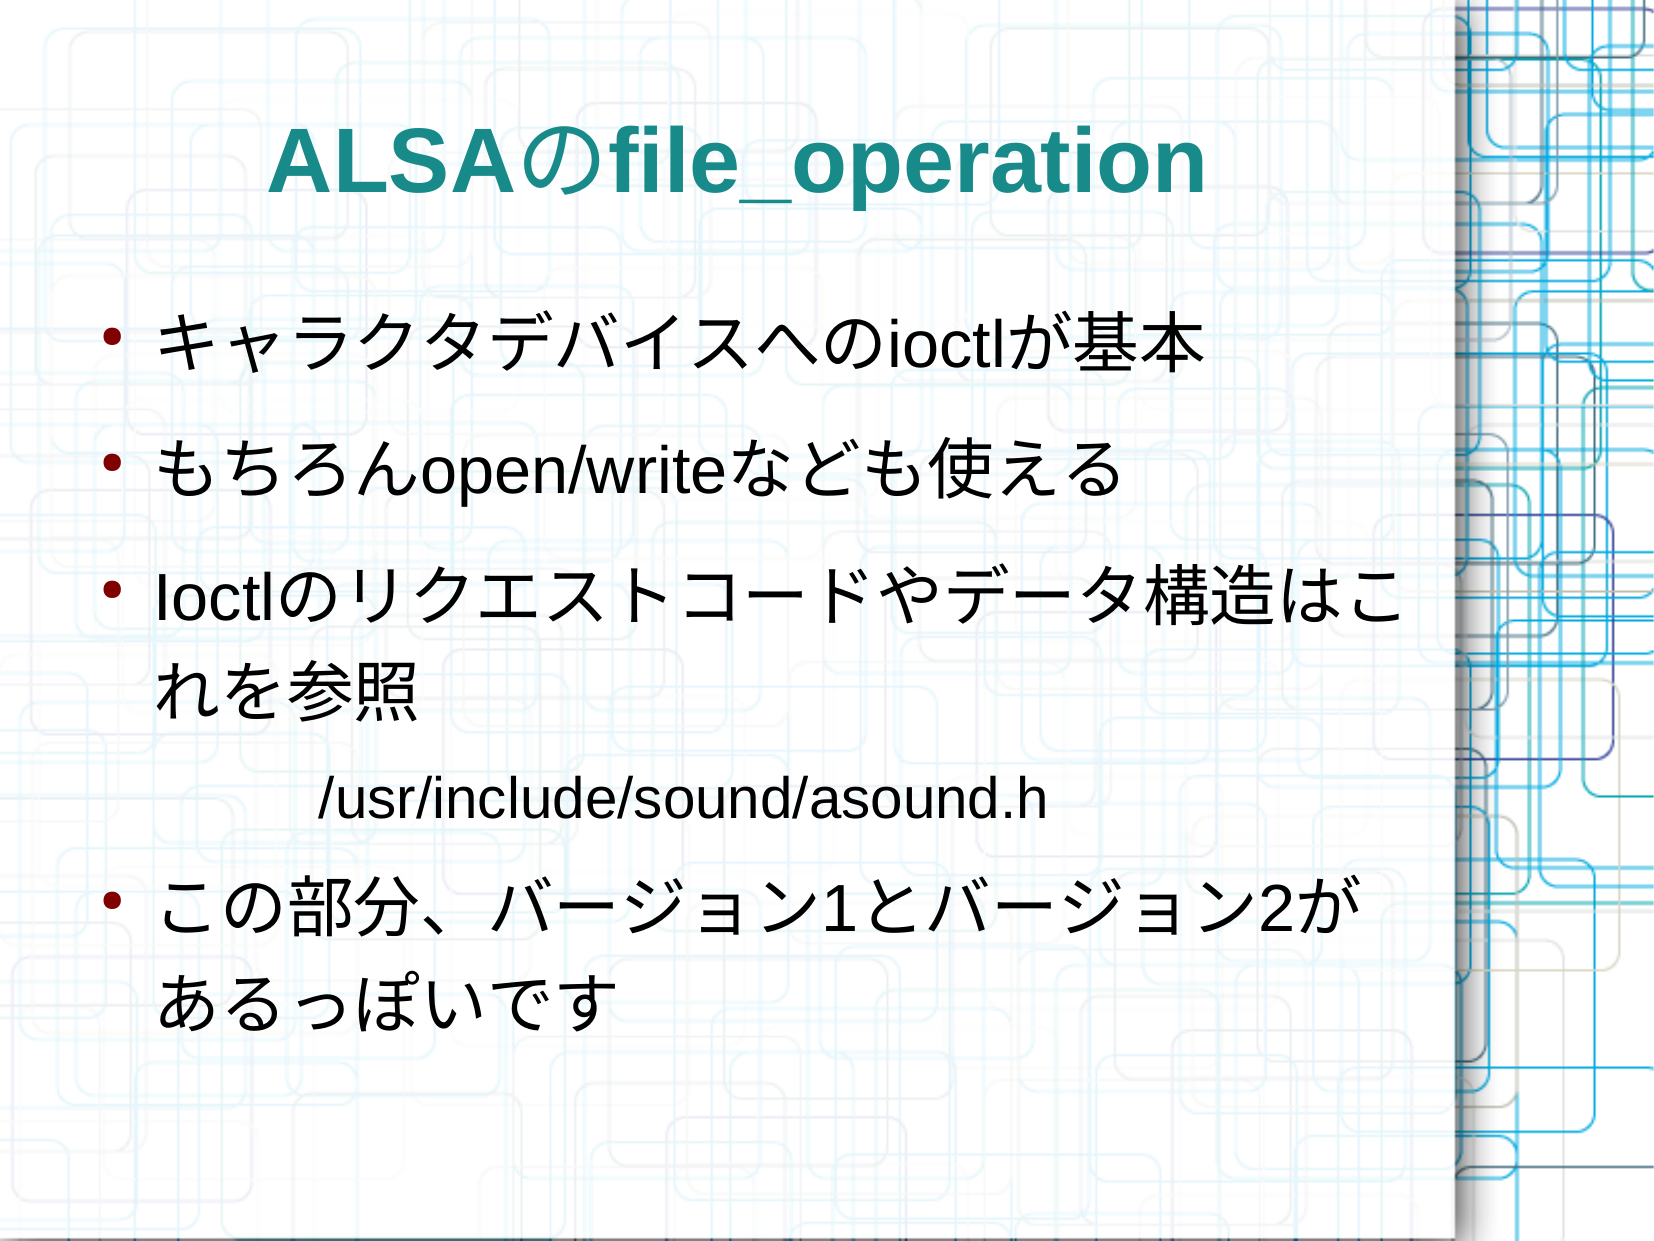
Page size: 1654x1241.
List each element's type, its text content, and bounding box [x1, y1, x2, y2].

title ALSAのfile_operation [59, 49, 1418, 257]
list キャラクタデバイスへのioctlが基本 もちろんopen/writeなども使える Ioctlのリクエストコードやデータ構造はこれを参照 /usr/include/sound/asound.h この部分、バージョン1とバージョン2があるっぽいです [82, 290, 1418, 1010]
picture [0, 0, 1654, 1241]
